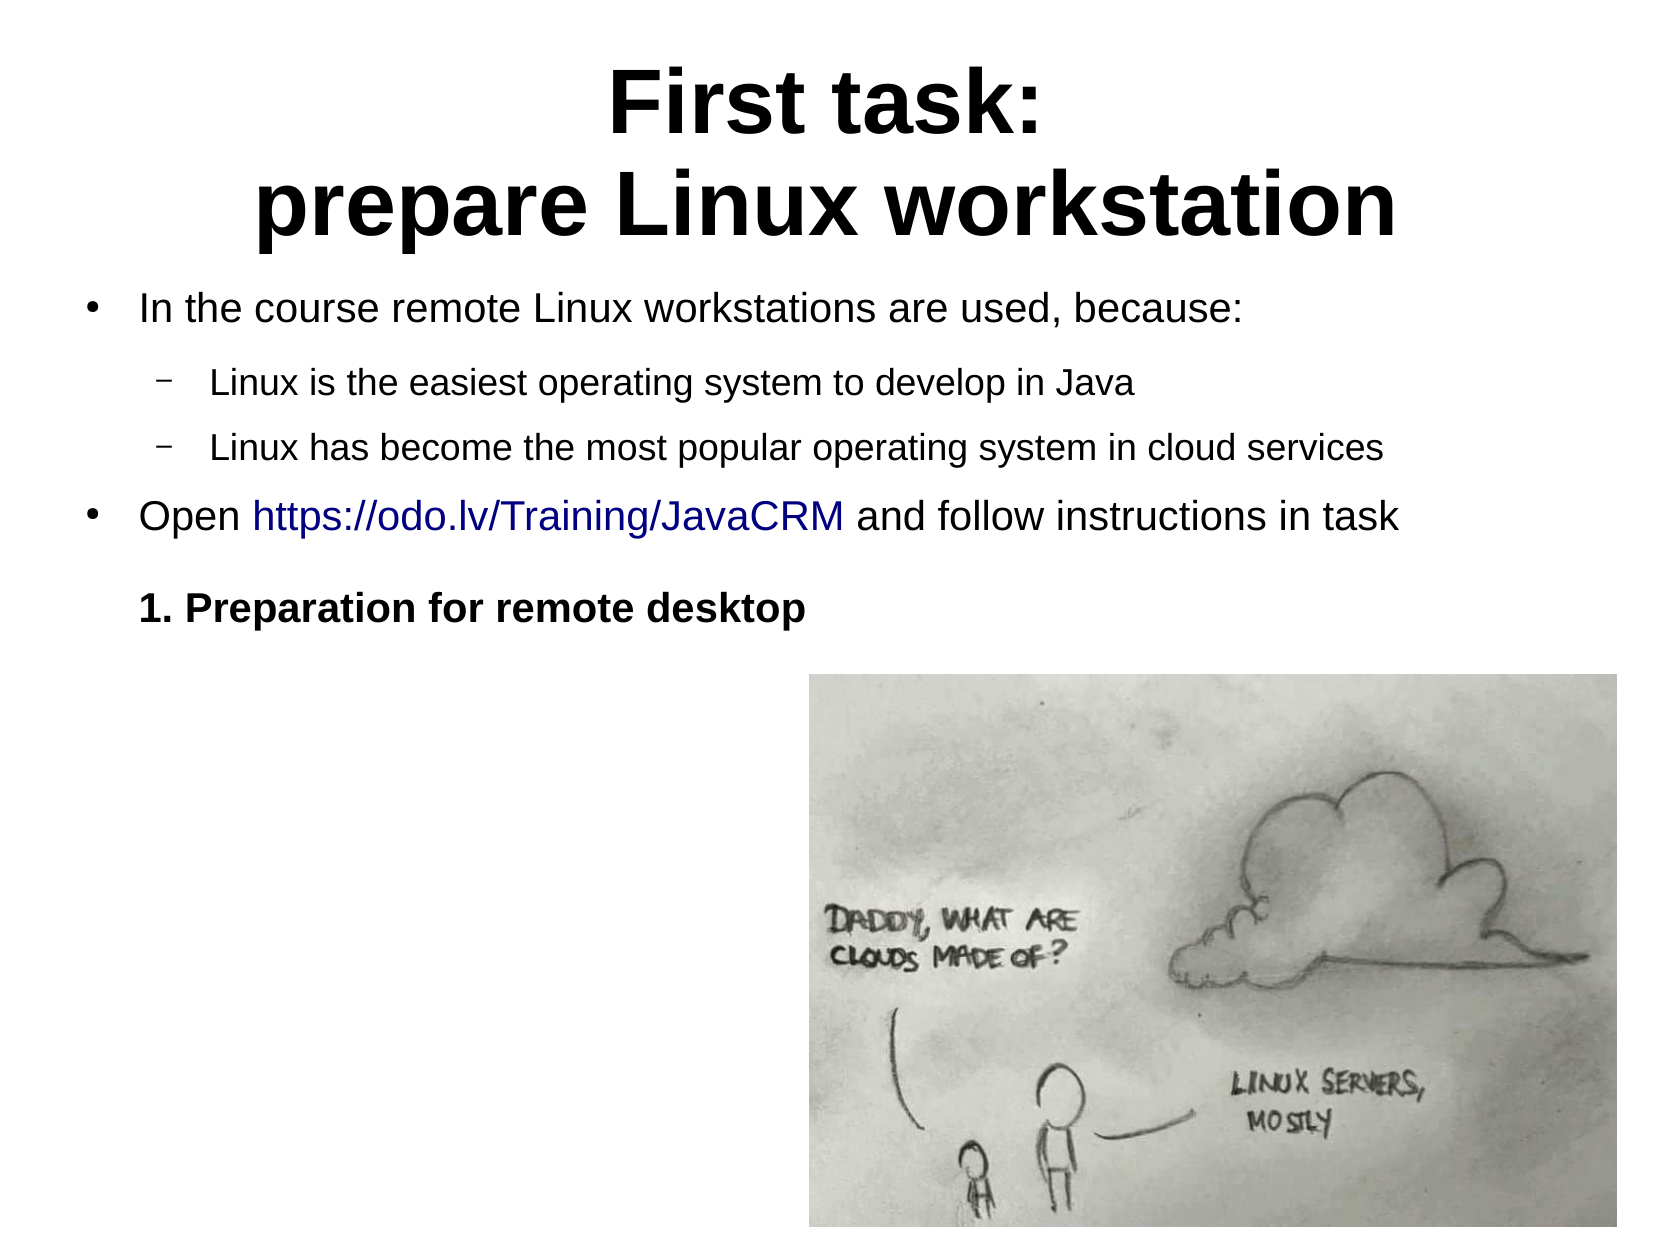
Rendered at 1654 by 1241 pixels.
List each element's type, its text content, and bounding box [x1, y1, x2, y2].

title First task: prepare Linux workstation [82, 49, 1571, 257]
list In the course remote Linux workstations are used, because: Linux is the easiest operating system to develop in Java Linux has become the most popular operating system in cloud services Open https://odo.lv/Training/JavaCRM and follow instructions in task 1. Preparation for remote desktop [67, 285, 1591, 706]
picture [809, 674, 1617, 1227]
